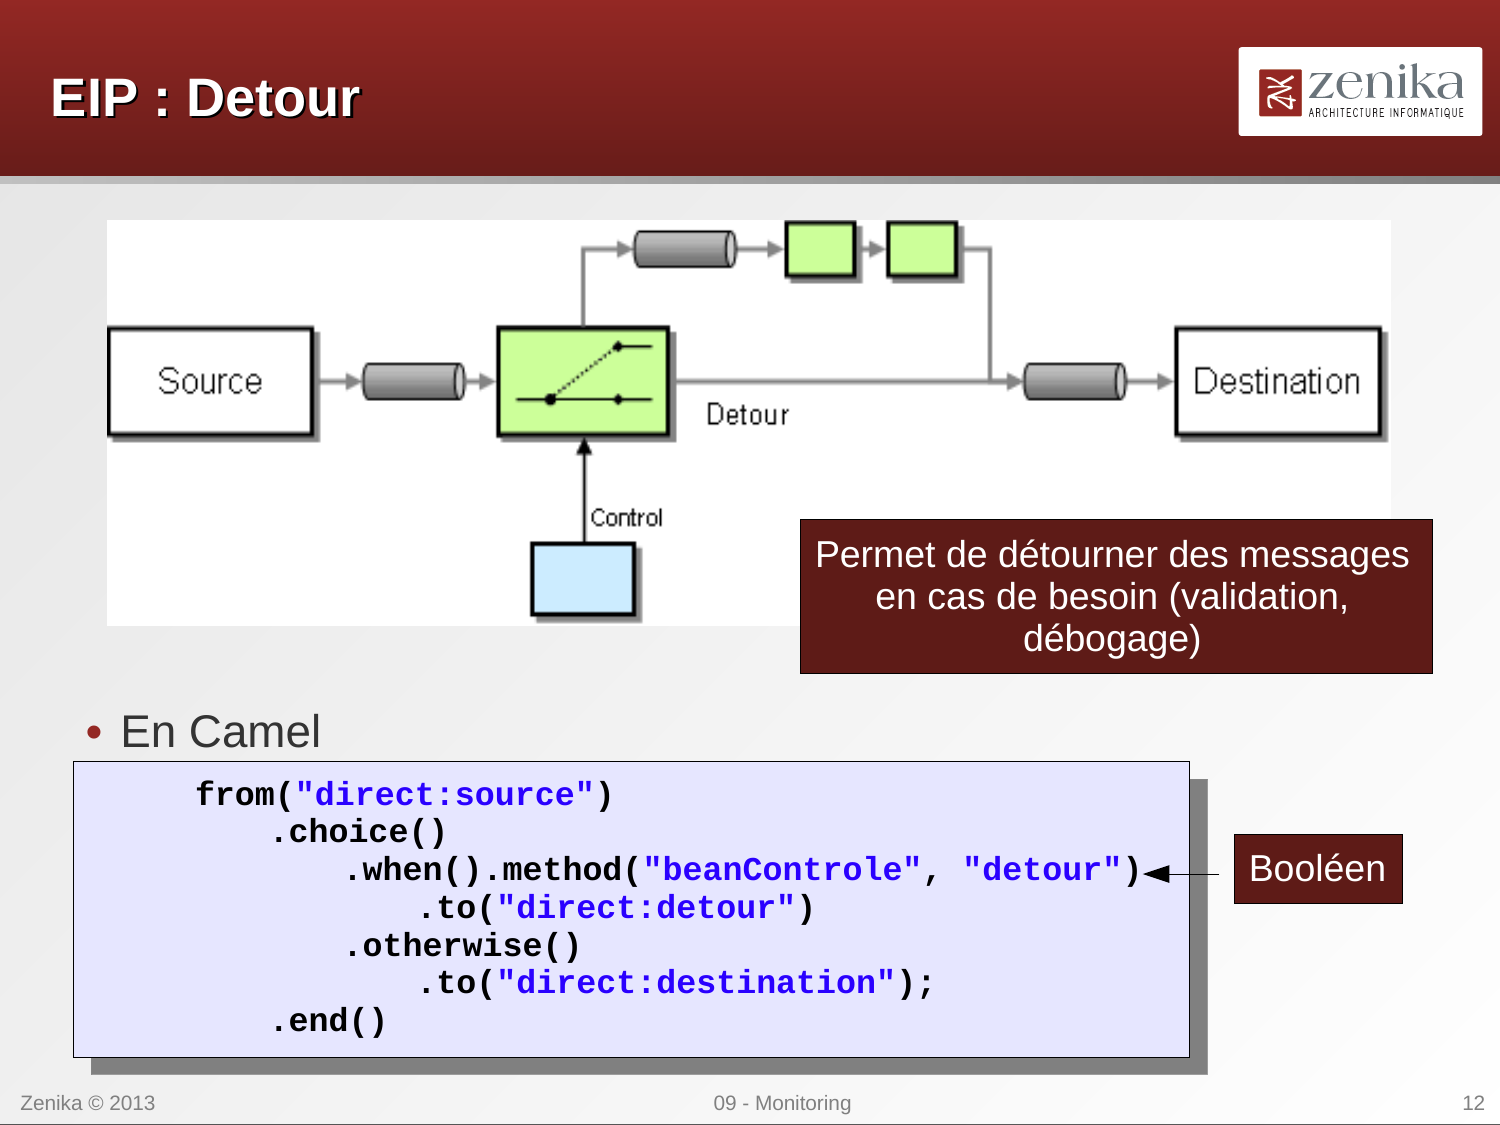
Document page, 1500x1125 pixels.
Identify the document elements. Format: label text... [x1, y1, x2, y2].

text_box from("direct:source") .choice() .when().method("beanControle", "detour") .to("direct:detour") .otherwise() .to("direct:destination"); .end() [73, 761, 1190, 1058]
list En Camel [50, 249, 1435, 848]
title EIP : Detour [50, 15, 1206, 180]
picture [107, 220, 1391, 626]
picture [1257, 58, 1464, 125]
text_box Permet de détourner des messages en cas de besoin (validation, débogage) [800, 519, 1433, 674]
text_box Booléen [1234, 834, 1403, 904]
